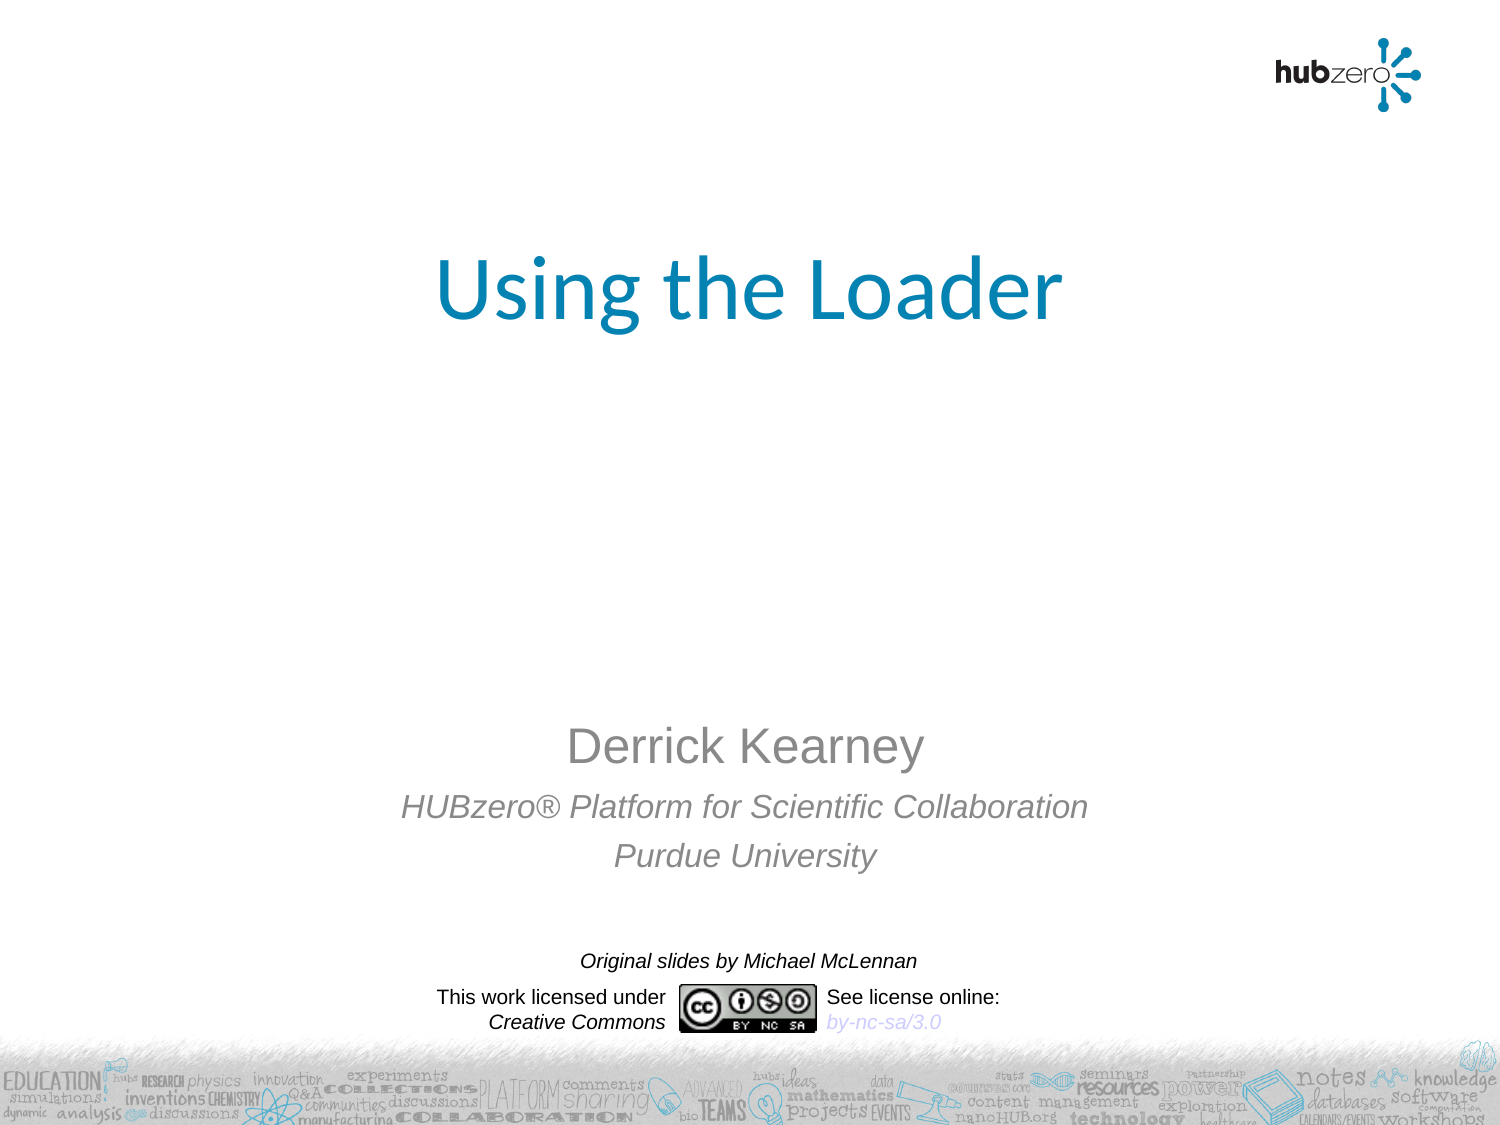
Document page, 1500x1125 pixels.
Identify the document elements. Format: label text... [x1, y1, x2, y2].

picture [0, 1034, 1500, 1125]
text_box Derrick Kearney HUBzero® Platform for Scientific Collaboration Purdue University [220, 705, 1271, 881]
text_box Original slides by Michael McLennan [565, 940, 933, 981]
picture [1272, 35, 1424, 115]
text_box Using the Loader [112, 124, 1388, 442]
text_box This work licensed under Creative Commons [421, 976, 681, 1042]
picture [681, 984, 811, 1033]
text_box See license online: by-nc-sa/3.0 [811, 976, 1016, 1042]
